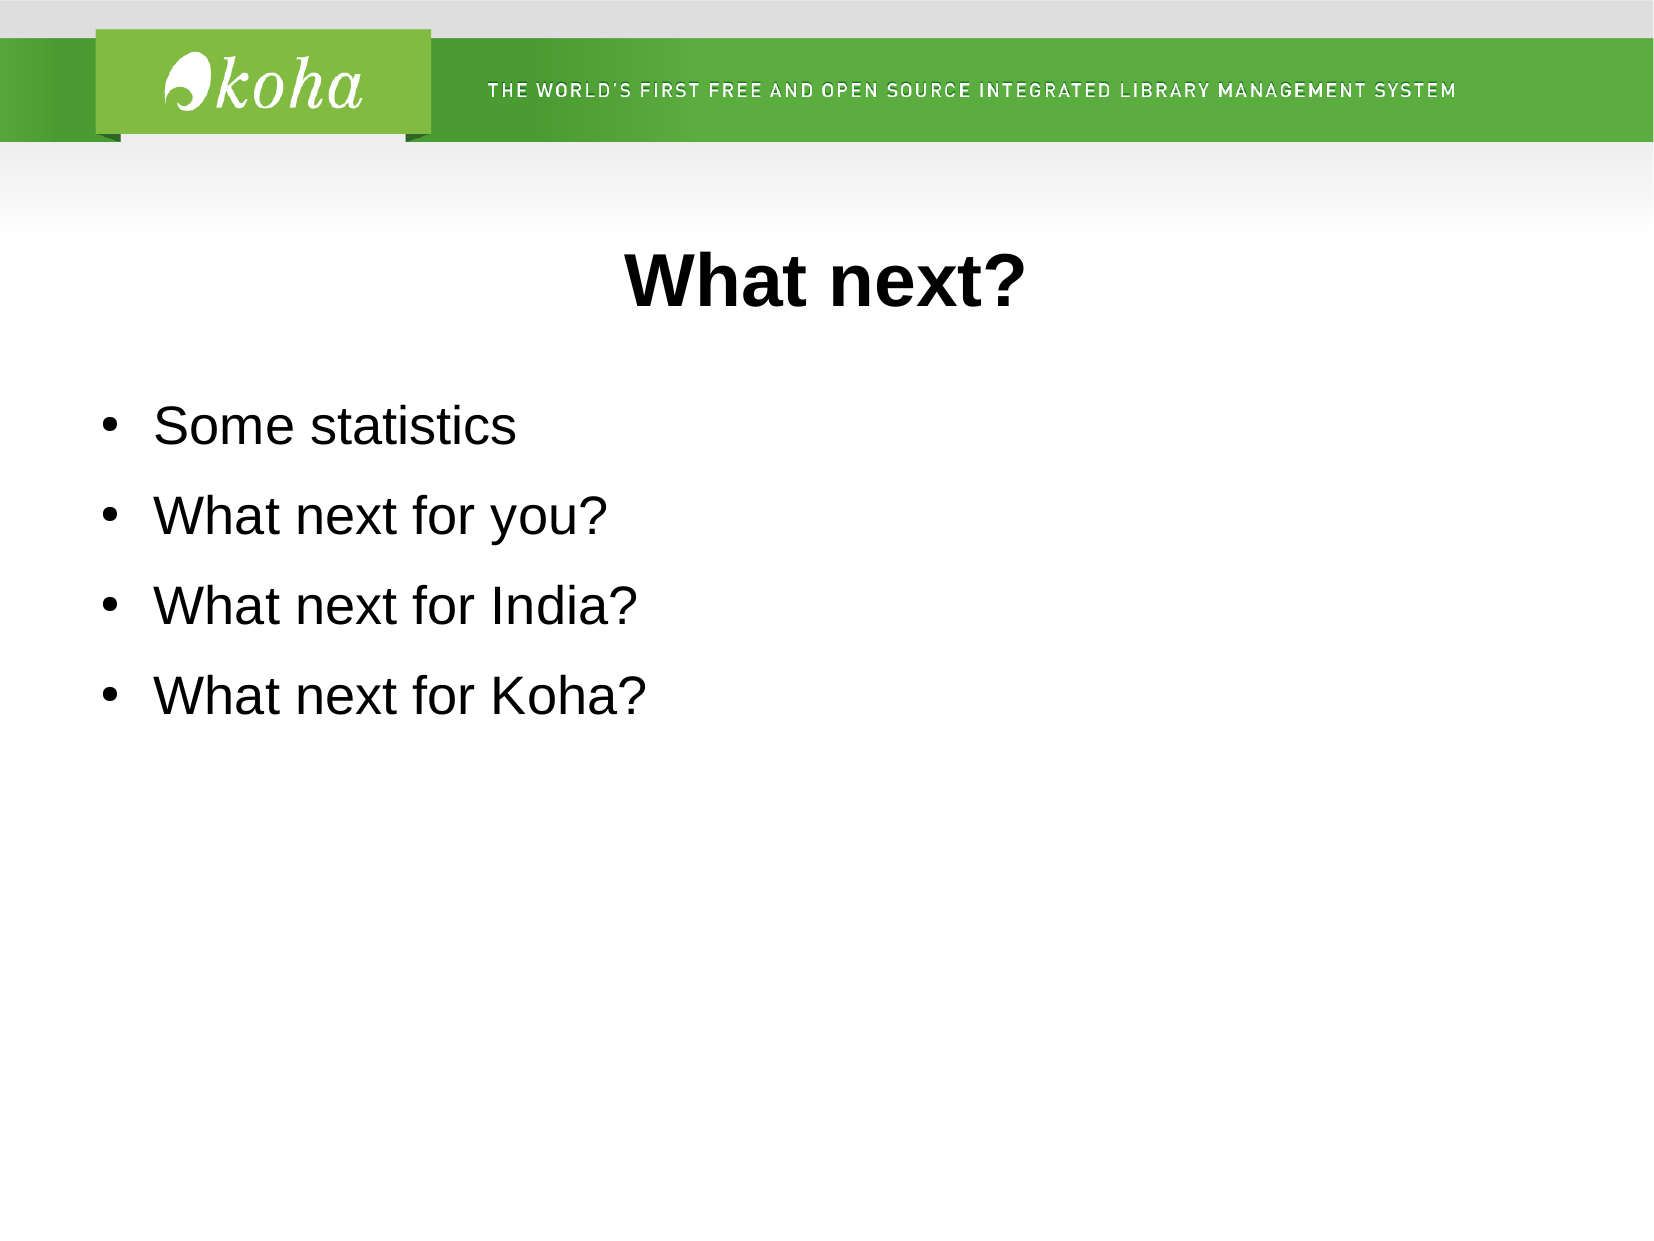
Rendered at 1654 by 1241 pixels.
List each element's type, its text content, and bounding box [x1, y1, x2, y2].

list Some statistics What next for you? What next for India? What next for Koha? [82, 395, 1571, 1115]
title What next? [82, 177, 1571, 385]
picture [0, 0, 1654, 1241]
